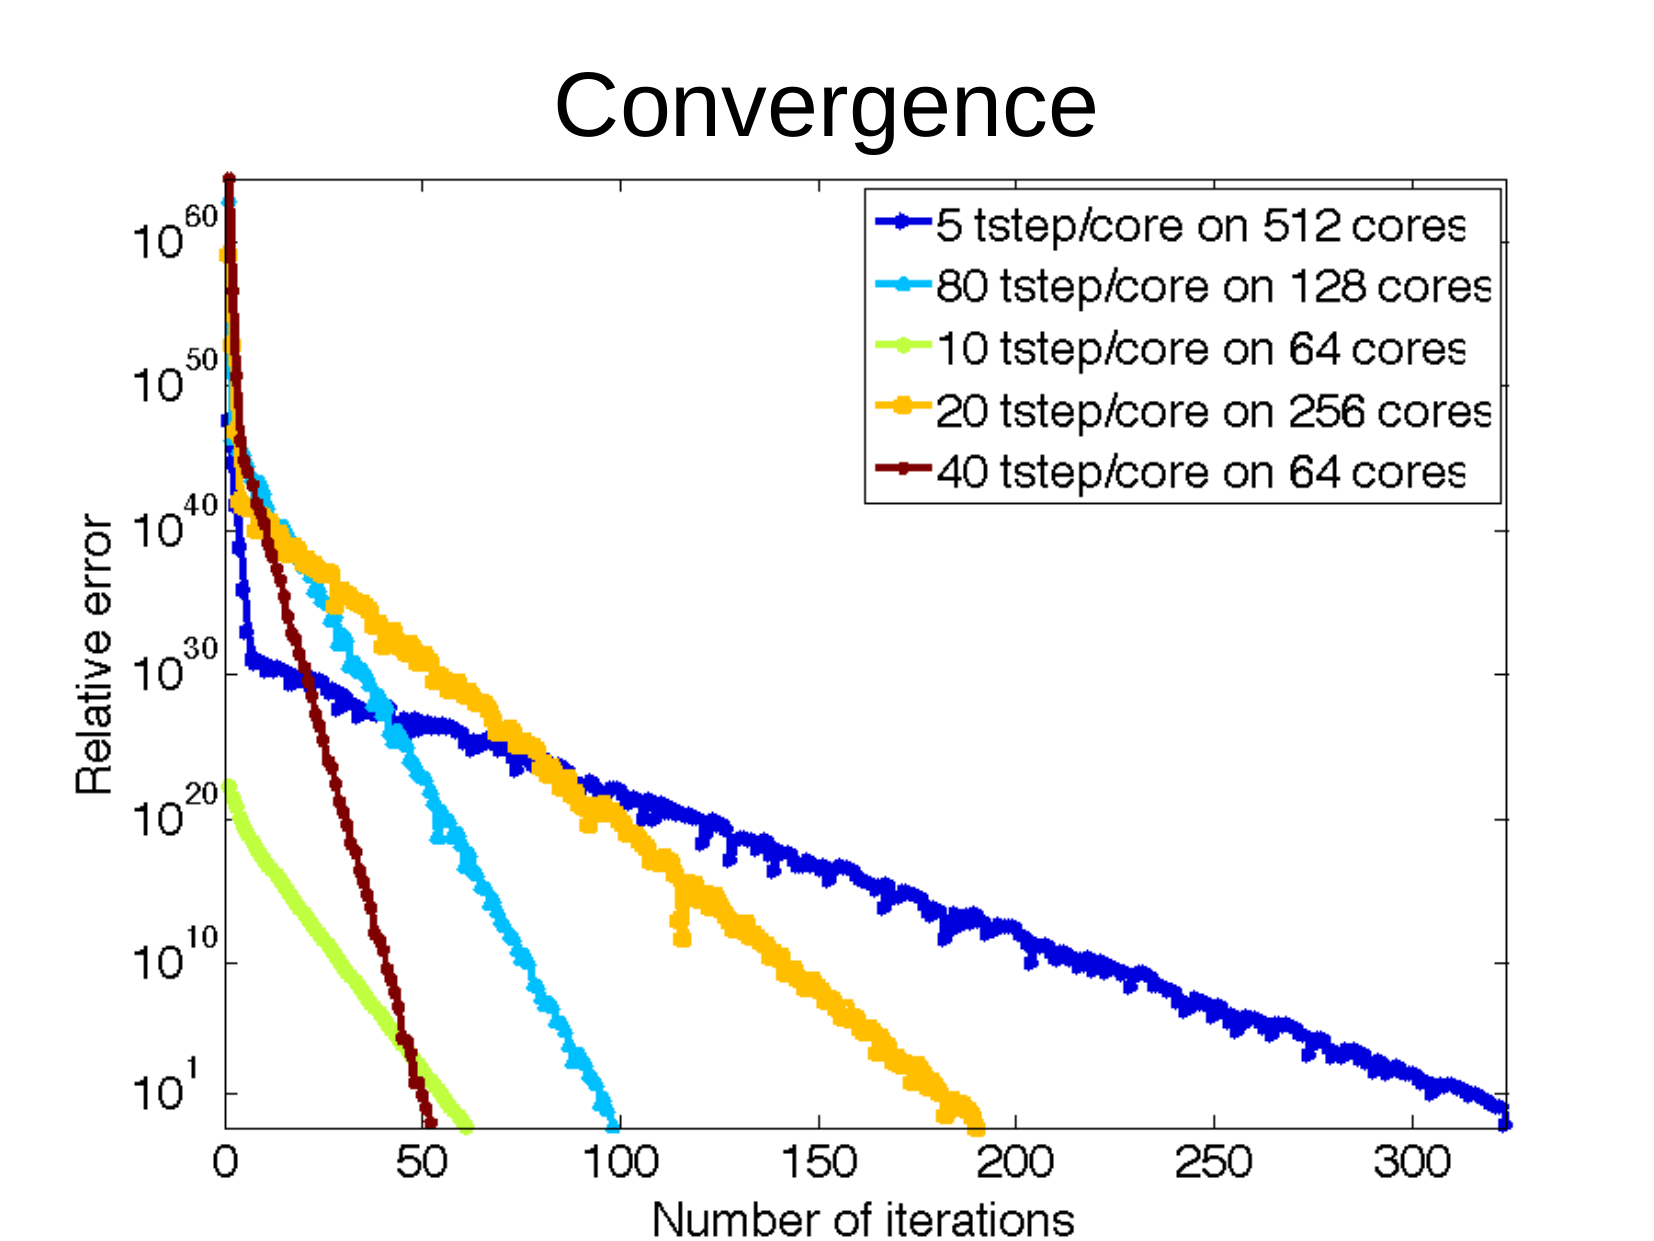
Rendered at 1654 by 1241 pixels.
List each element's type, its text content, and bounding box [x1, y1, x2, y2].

title Convergence [82, 42, 1571, 168]
picture [10, 91, 1654, 1241]
